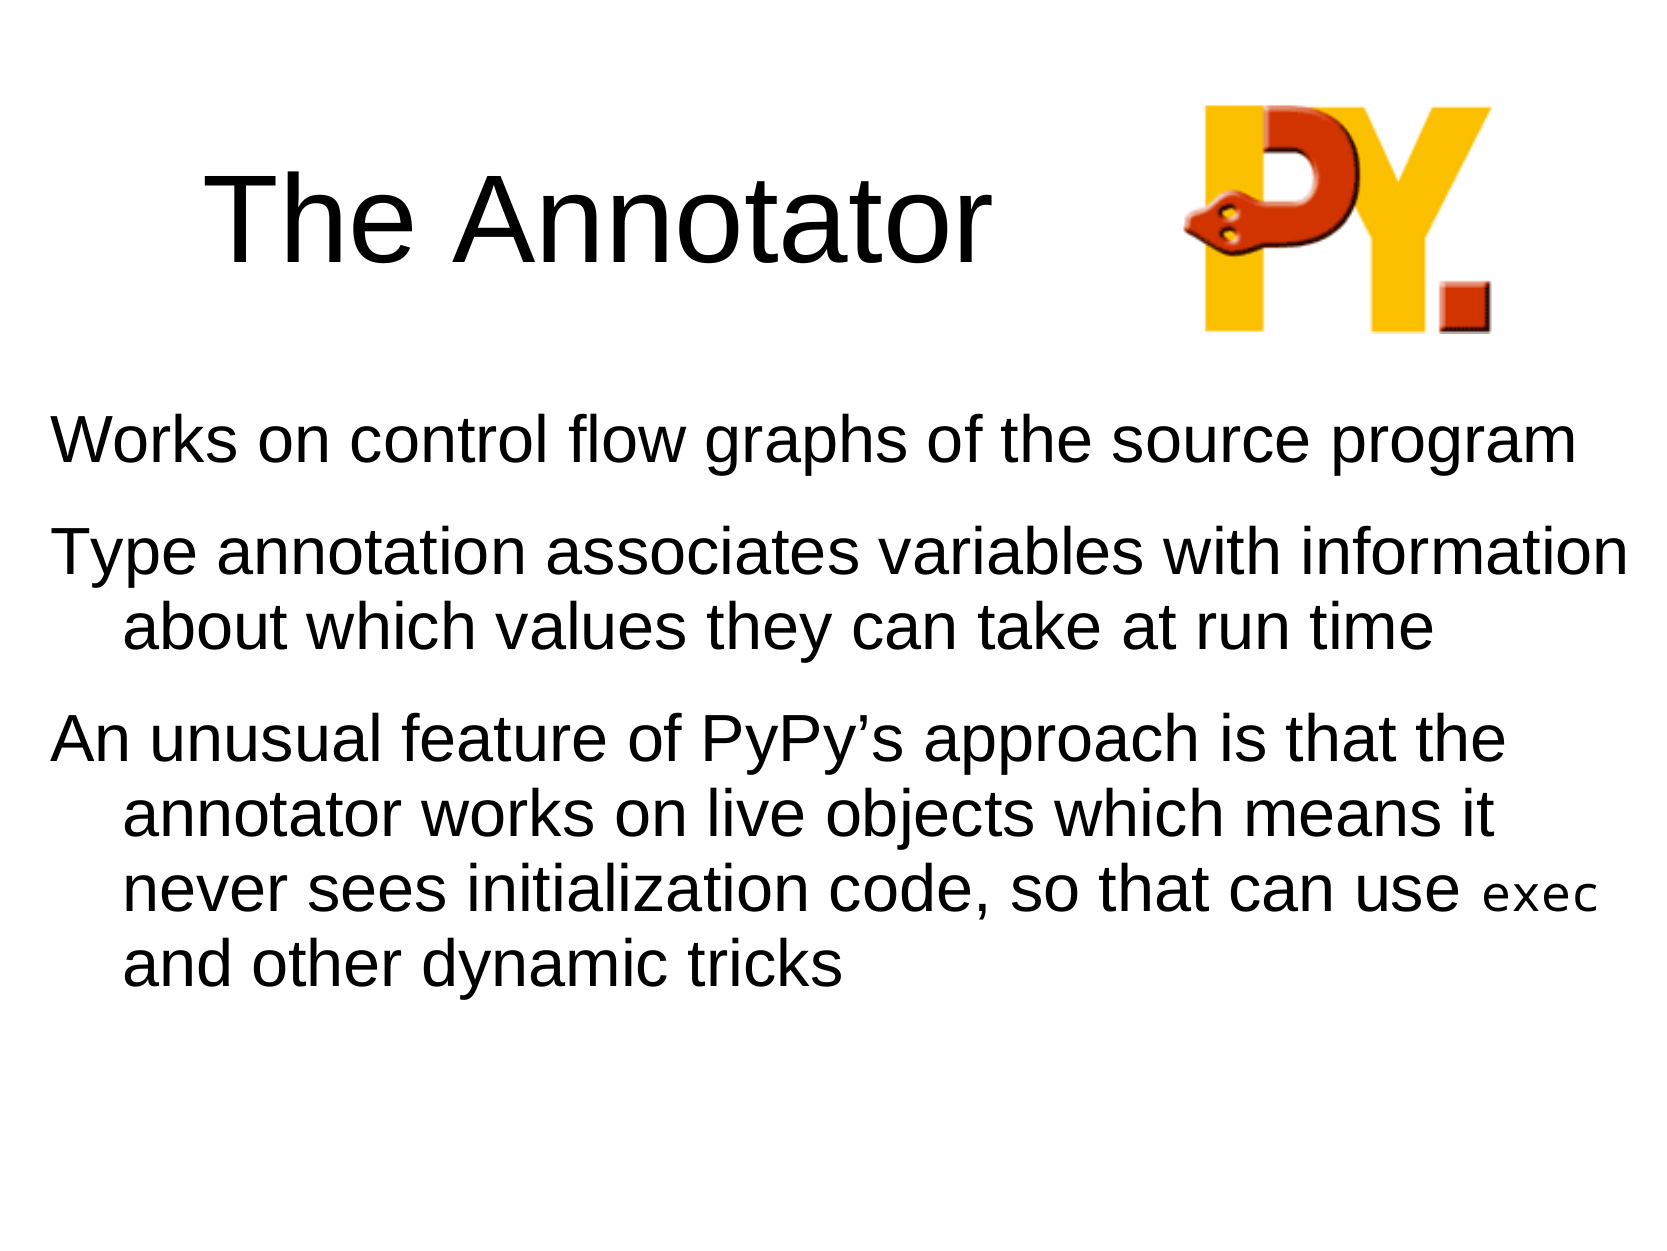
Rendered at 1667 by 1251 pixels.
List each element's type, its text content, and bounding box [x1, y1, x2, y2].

title The Annotator [37, 62, 1161, 376]
picture [1183, 104, 1494, 334]
list Works on control flow graphs of the source program Type annotation associates variables with information about which values they can take at run time An unusual feature of PyPy’s approach is that the annotator works on live objects which means it never sees initialization code, so that can use exec and other dynamic tricks [0, 393, 1667, 1169]
